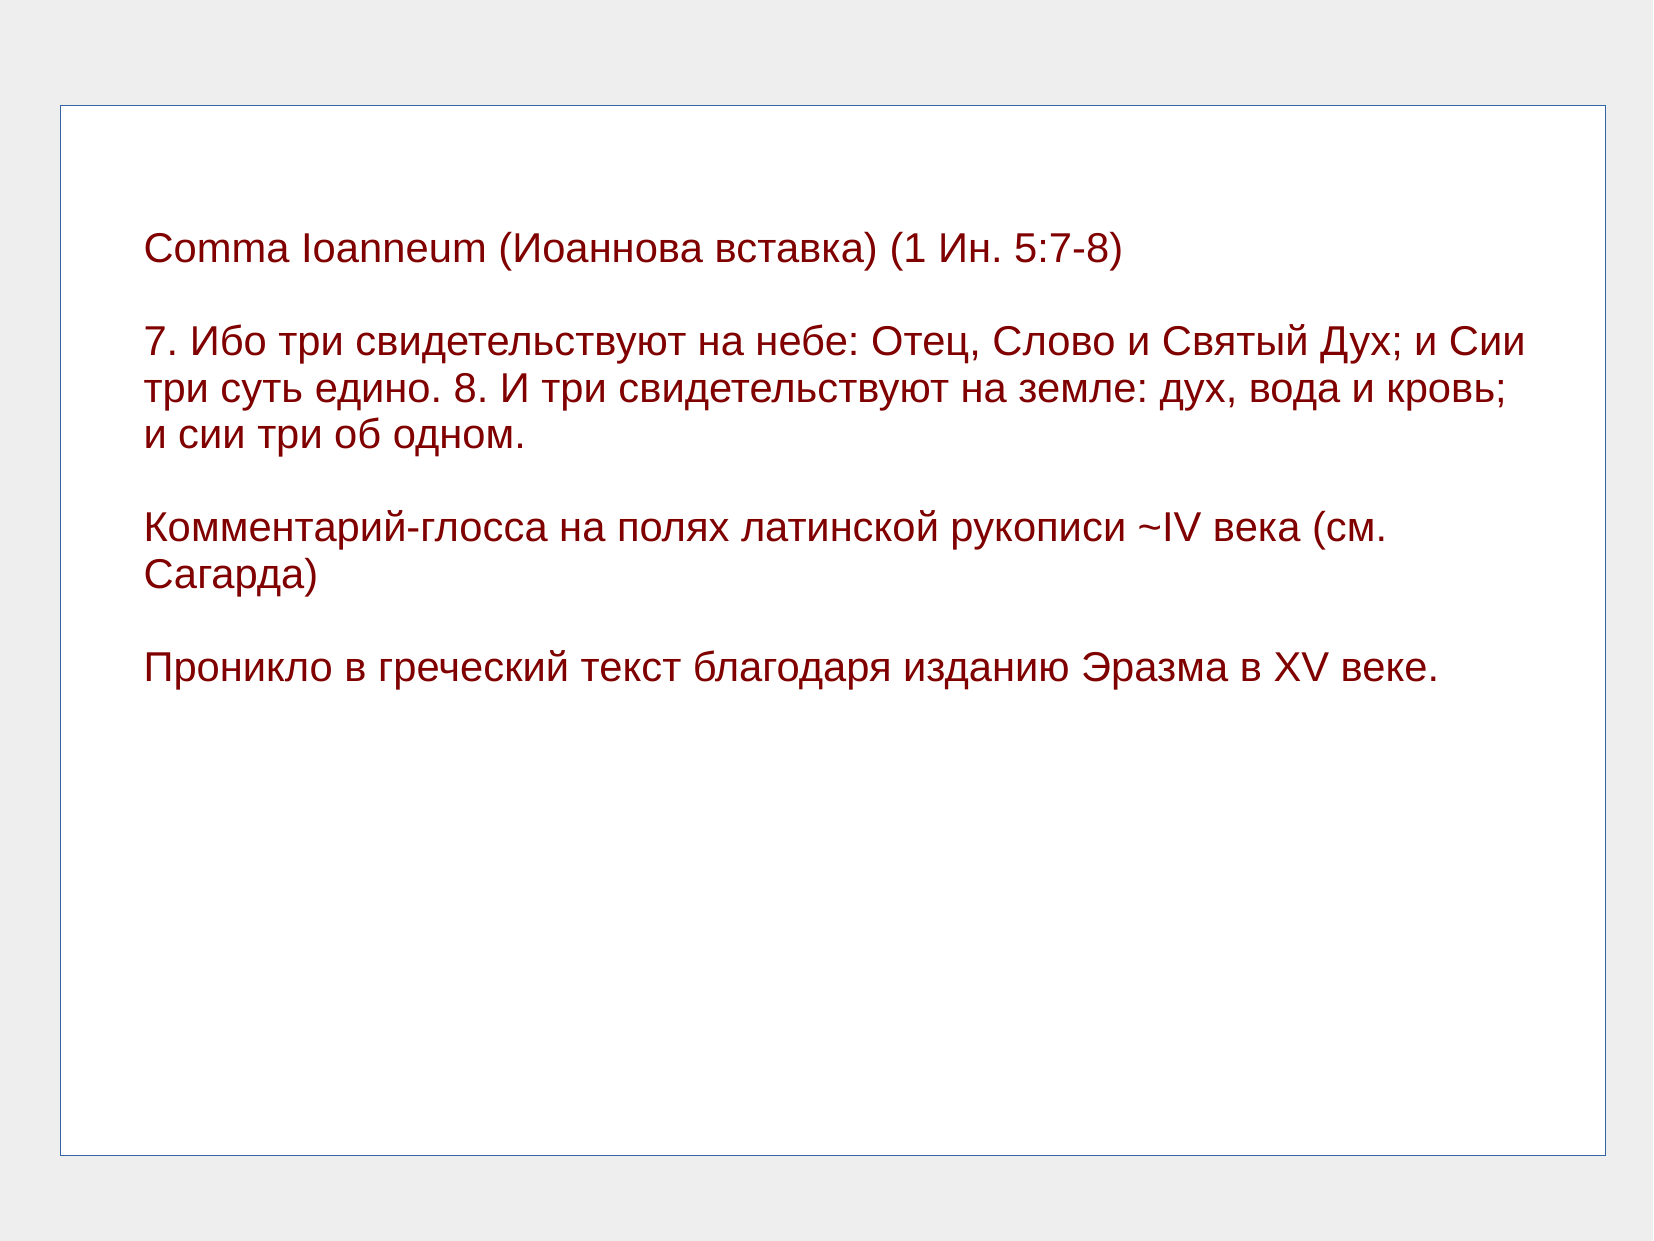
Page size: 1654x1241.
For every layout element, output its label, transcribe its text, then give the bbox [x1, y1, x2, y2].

subtitle Comma Ioanneum (Иоаннова вставка) (1 Ин. 5:7-8) 7. Ибо три свидетельствуют на небе: Отец, Слово и Святый Дух; и Сии три суть едино. 8. И три свидетельствуют на земле: дух, вода и кровь; и сии три об одном. Комментарий-глосса на полях латинской рукописи ~IV века (см. Сагарда) Проникло в греческий текст благодаря изданию Эразма в XV веке. [143, 225, 1539, 1081]
text_box [60, 105, 1606, 1156]
